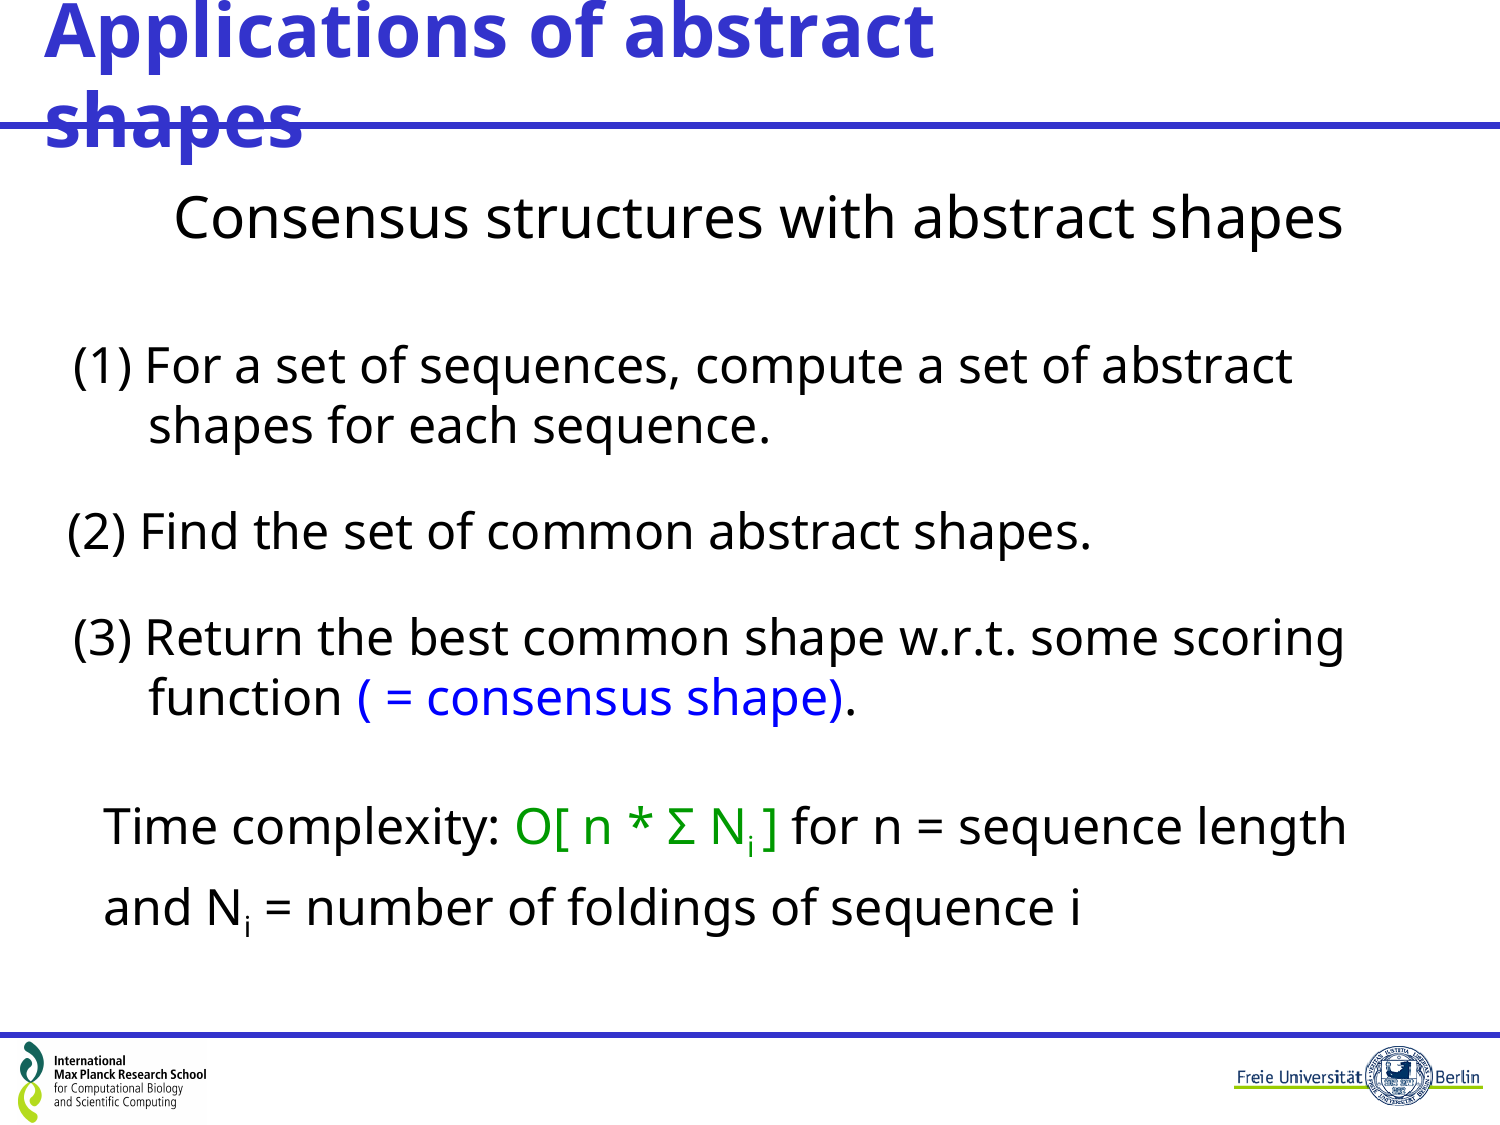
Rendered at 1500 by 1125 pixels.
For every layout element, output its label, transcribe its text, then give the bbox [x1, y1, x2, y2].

list Consensus structures with abstract shapes [17, 172, 1500, 268]
picture [1234, 1046, 1483, 1106]
text_box Time complexity: O[ n * Σ Ni ] for n = sequence length and Ni = number of foldings of sequence i [88, 786, 1377, 952]
text_box (3) Return the best common shape w.r.t. some scoring function ( = consensus shape). [58, 597, 1500, 734]
text_box (2) Find the set of common abstract shapes. [53, 491, 1471, 568]
title Applications of abstract shapes [29, 3, 1164, 142]
picture [17, 1039, 207, 1125]
text_box (1) For a set of sequences, compute a set of abstract shapes for each sequence. [58, 326, 1500, 462]
